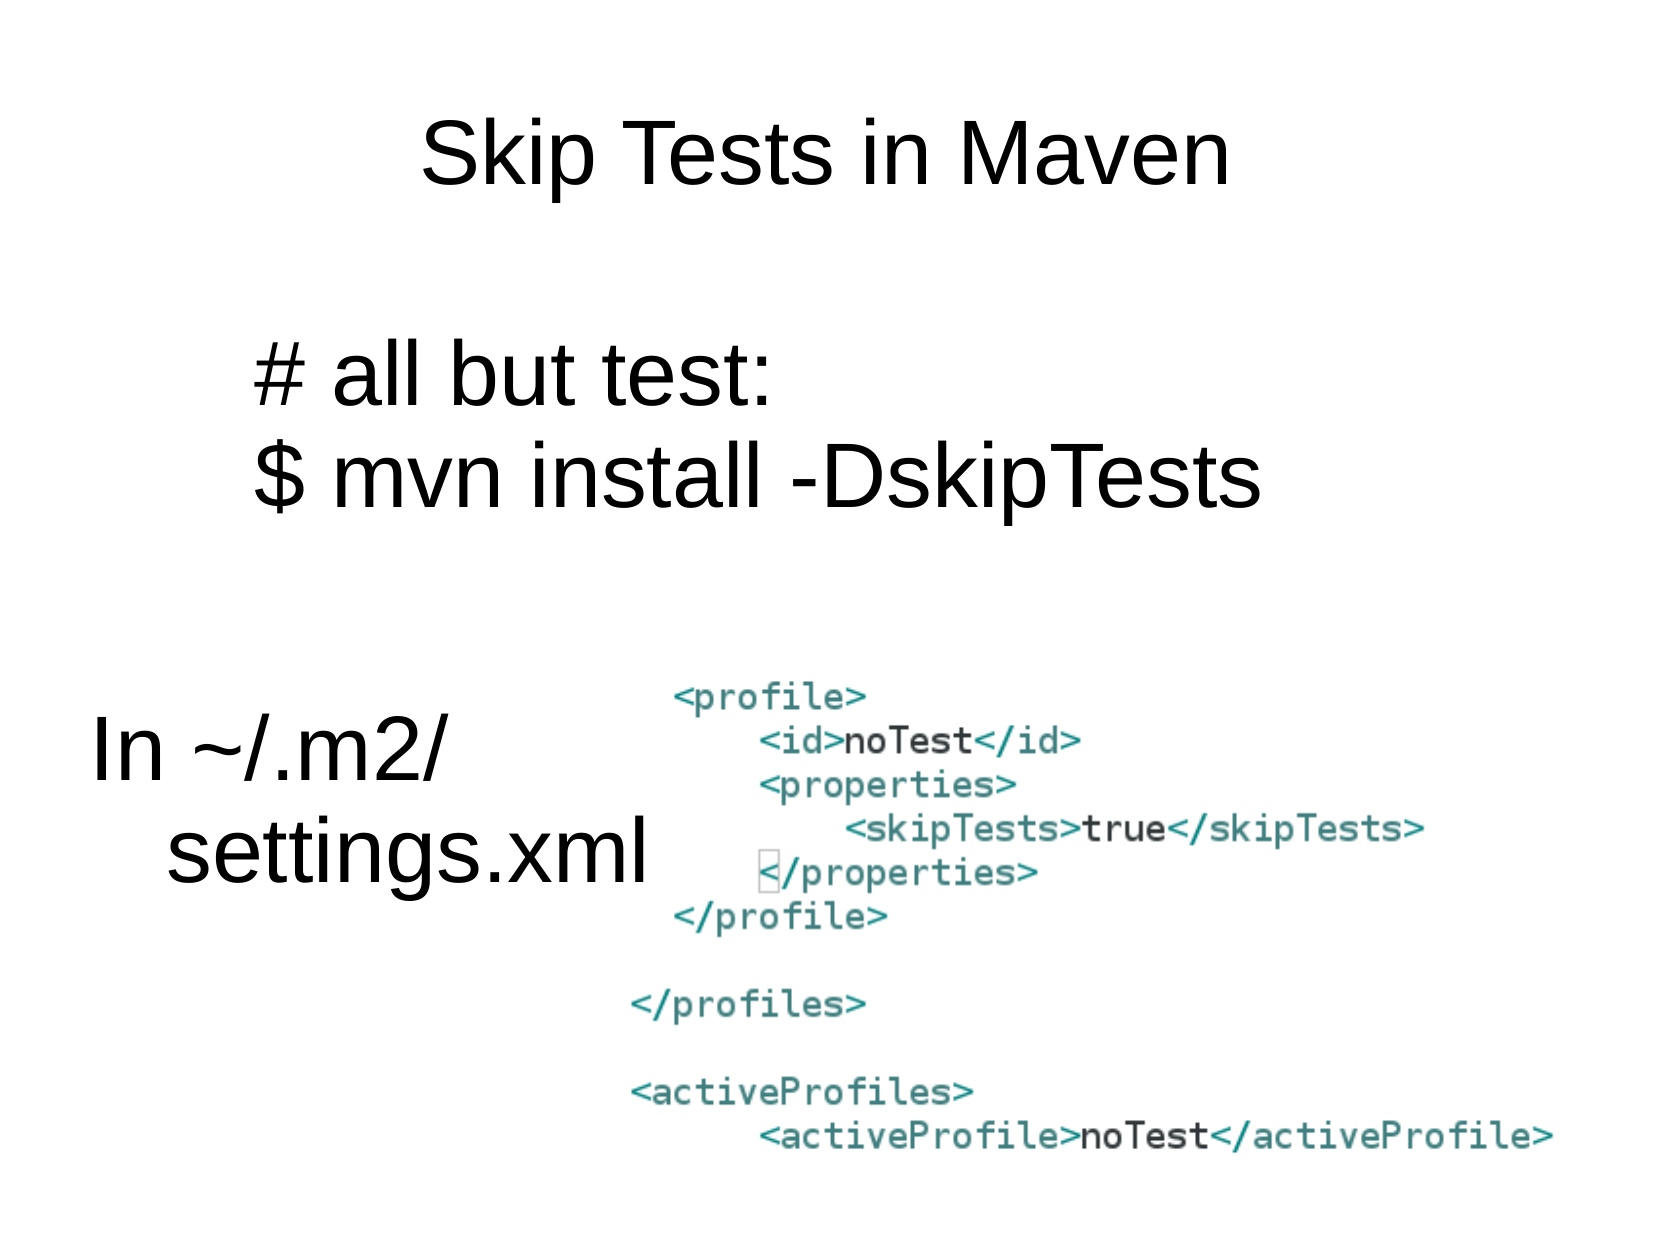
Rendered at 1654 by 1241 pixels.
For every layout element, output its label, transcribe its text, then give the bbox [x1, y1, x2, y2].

text_box # all but test: $ mvn install -DskipTests [240, 315, 1606, 555]
title Skip Tests in Maven [82, 49, 1571, 257]
picture [630, 674, 1561, 1186]
text_box In ~/.m2/ settings.xml [75, 690, 1441, 930]
